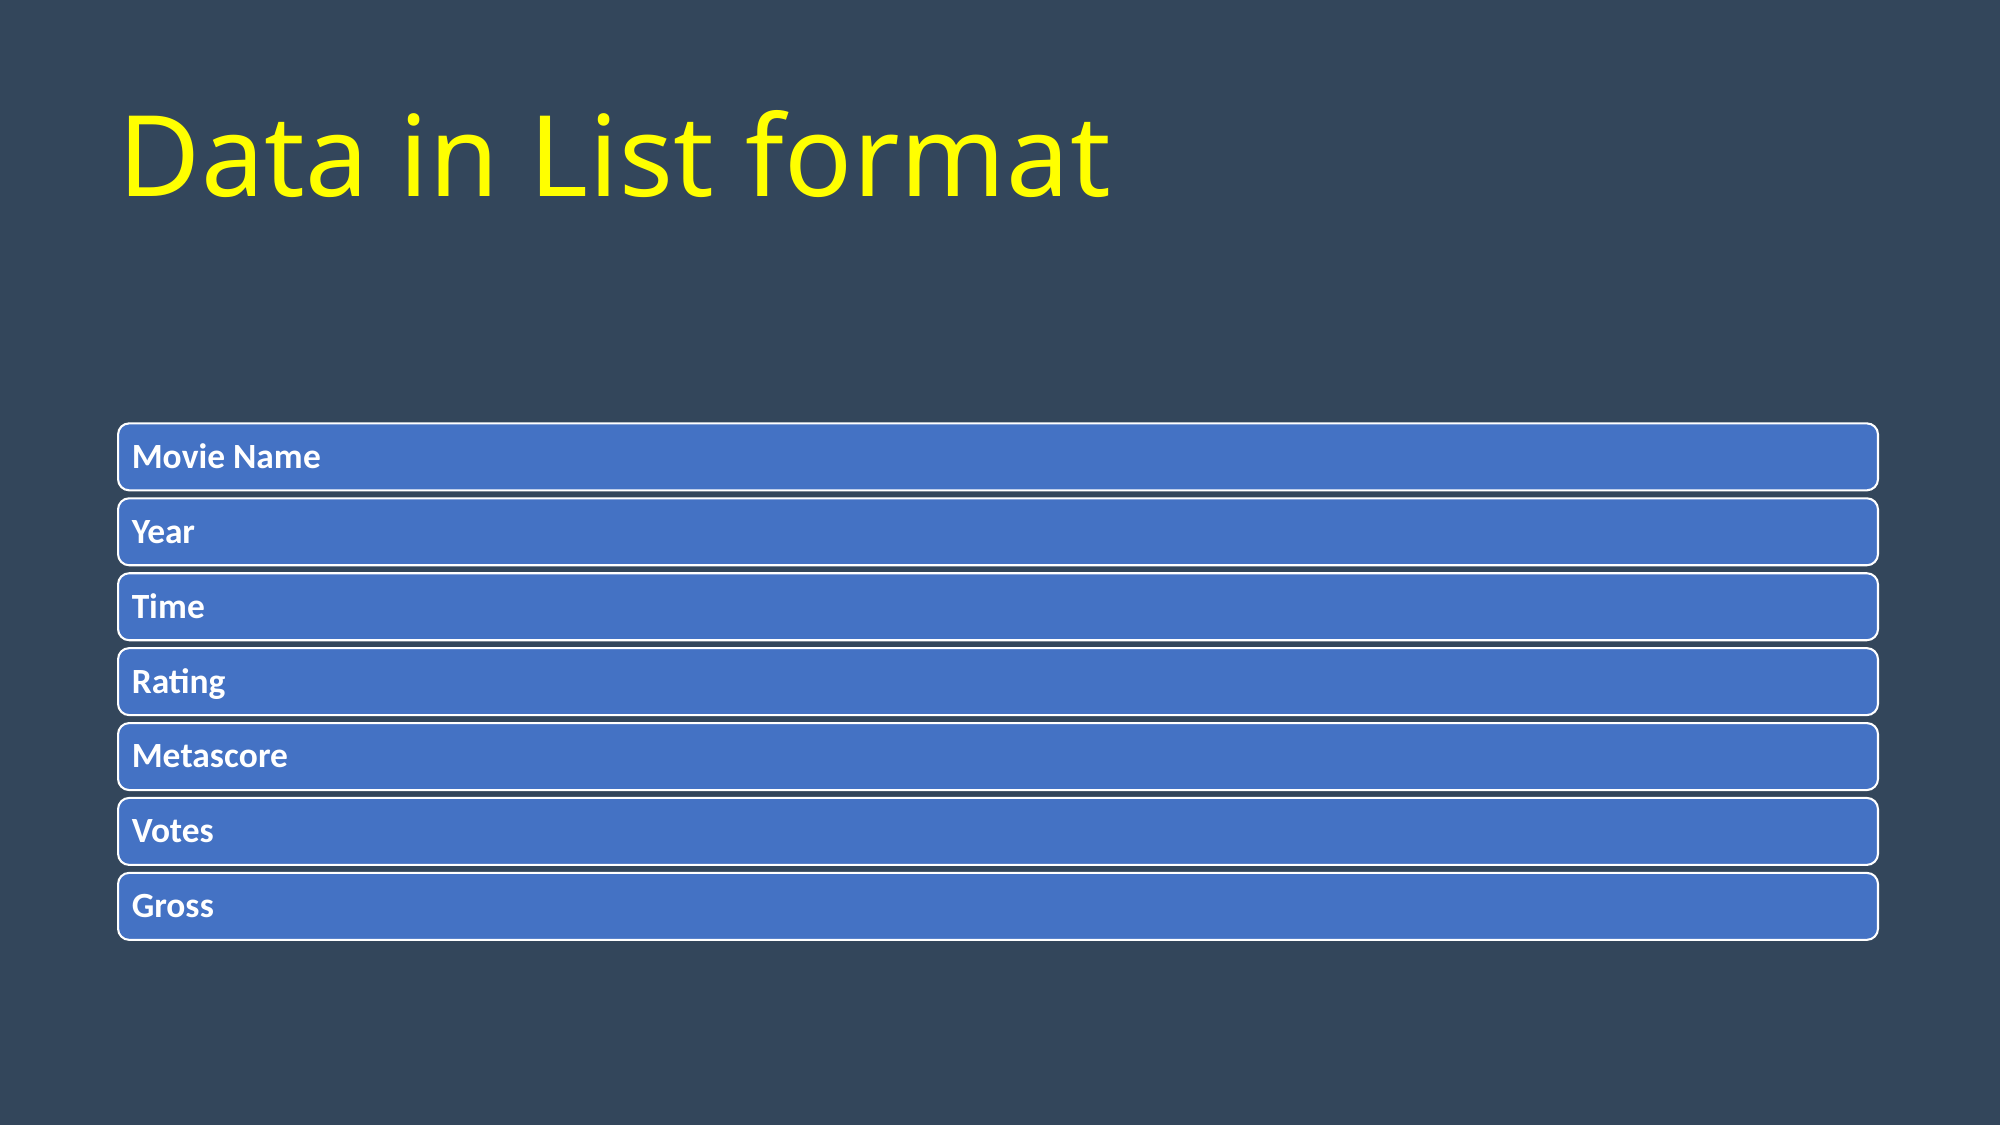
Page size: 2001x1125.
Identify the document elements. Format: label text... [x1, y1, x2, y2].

text_box Year [118, 498, 1879, 566]
text_box Movie Name [118, 423, 1879, 491]
text_box Metascore [118, 723, 1879, 791]
text_box Rating [118, 648, 1879, 716]
text_box Time [118, 573, 1879, 641]
title Data in List format [118, 101, 1879, 344]
text_box Votes [118, 797, 1879, 865]
text_box Gross [118, 872, 1879, 940]
